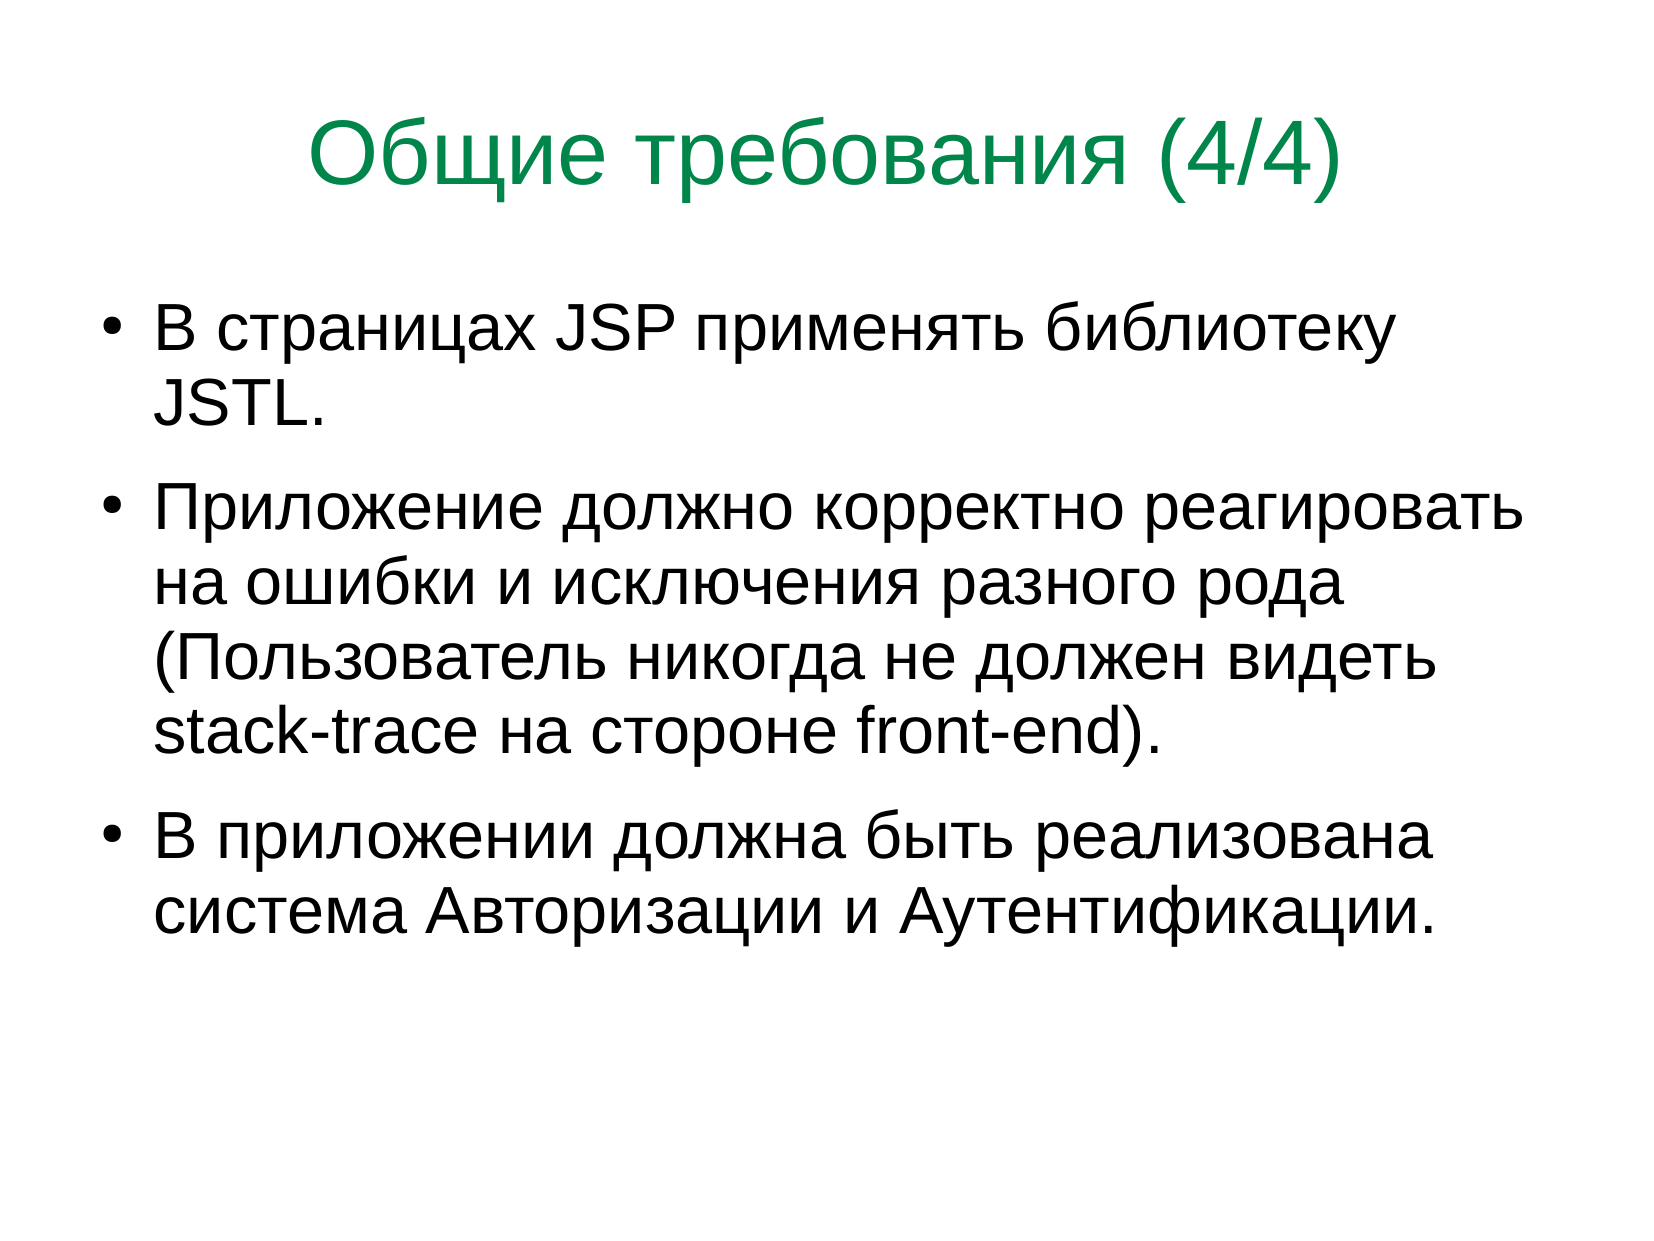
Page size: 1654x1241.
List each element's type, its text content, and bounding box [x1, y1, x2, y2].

title Общие требования (4/4) [82, 49, 1571, 257]
list В страницах JSP применять библиотеку JSTL. Приложение должно корректно реагировать на ошибки и исключения разного рода (Пользователь никогда не должен видеть stack-trace на стороне front-end). В приложении должна быть реализована система Авторизации и Аутентификации. [82, 290, 1571, 1010]
